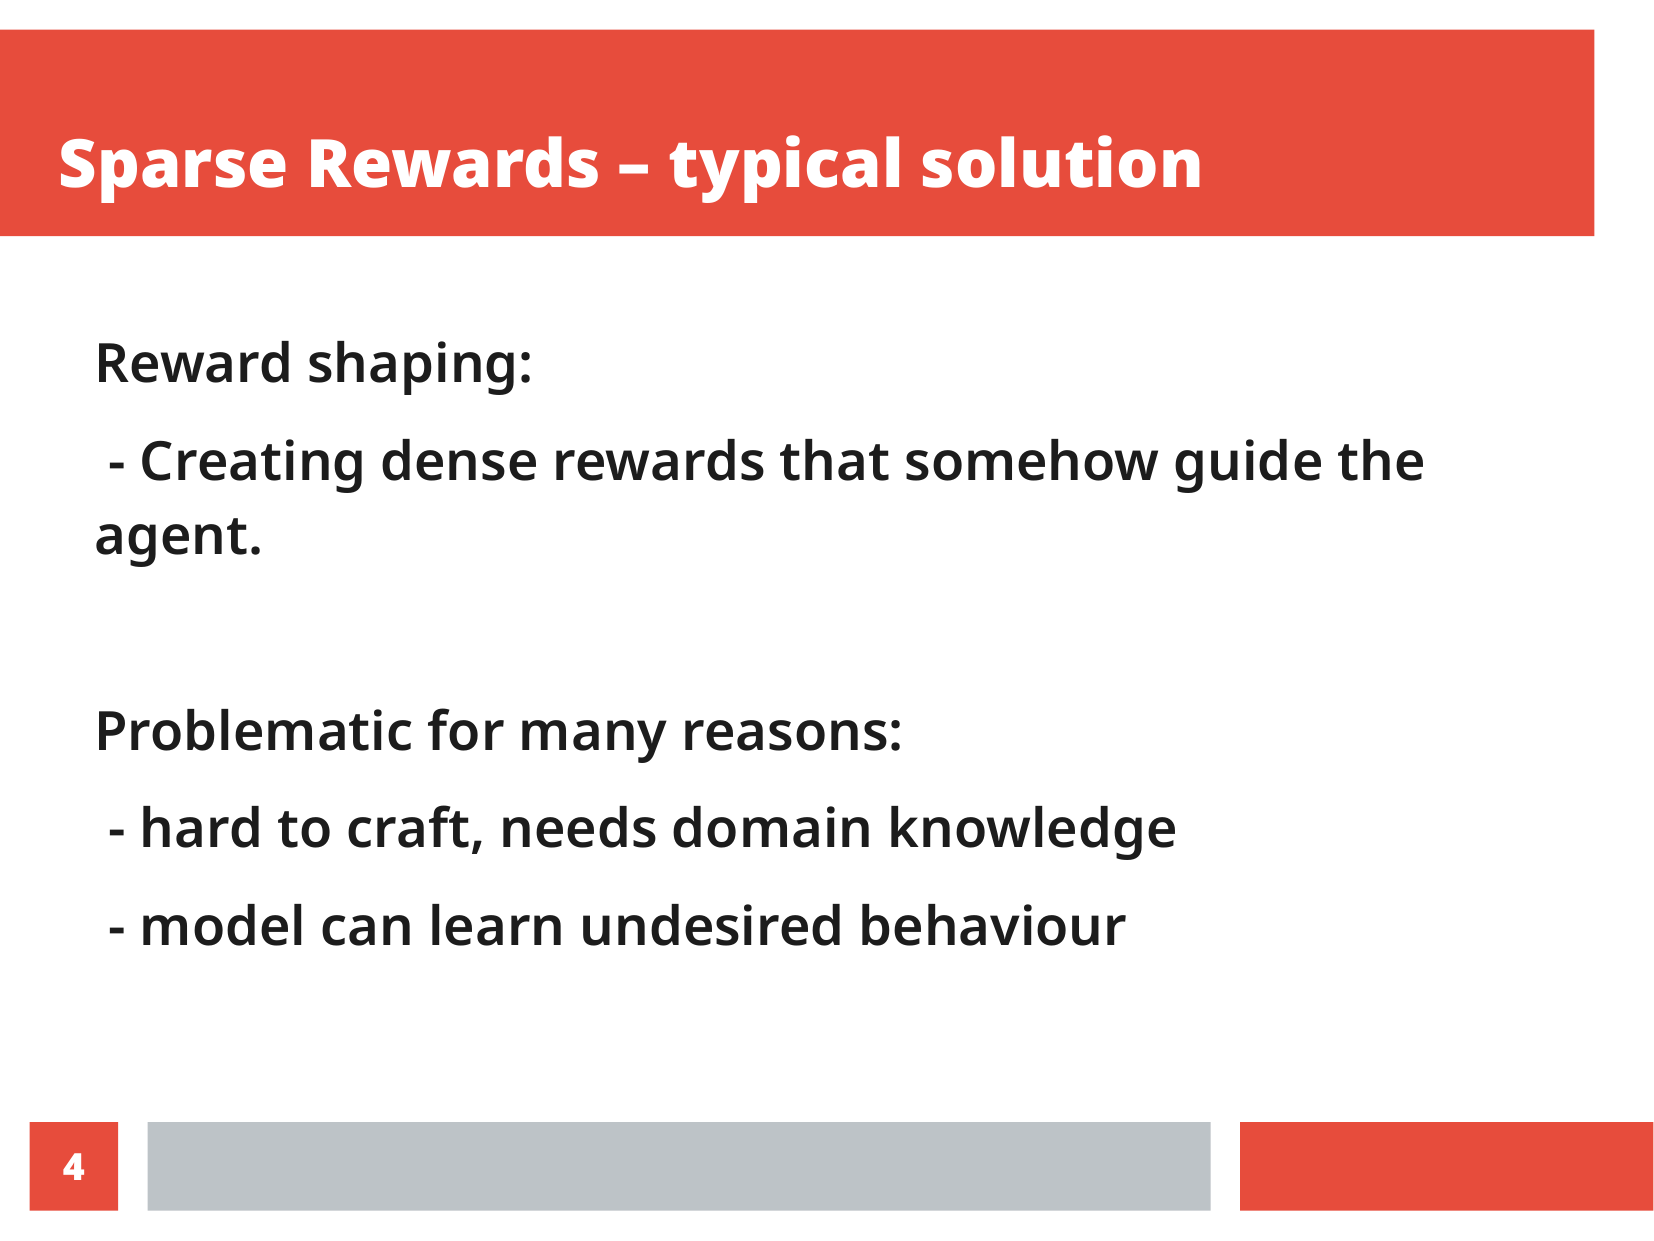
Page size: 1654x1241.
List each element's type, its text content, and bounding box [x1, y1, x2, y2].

list Reward shaping: - Creating dense rewards that somehow guide the agent. Problematic for many reasons: - hard to craft, needs domain knowledge - model can learn undesired behaviour [94, 324, 1516, 1093]
title Sparse Rewards – typical solution [59, 59, 1595, 207]
